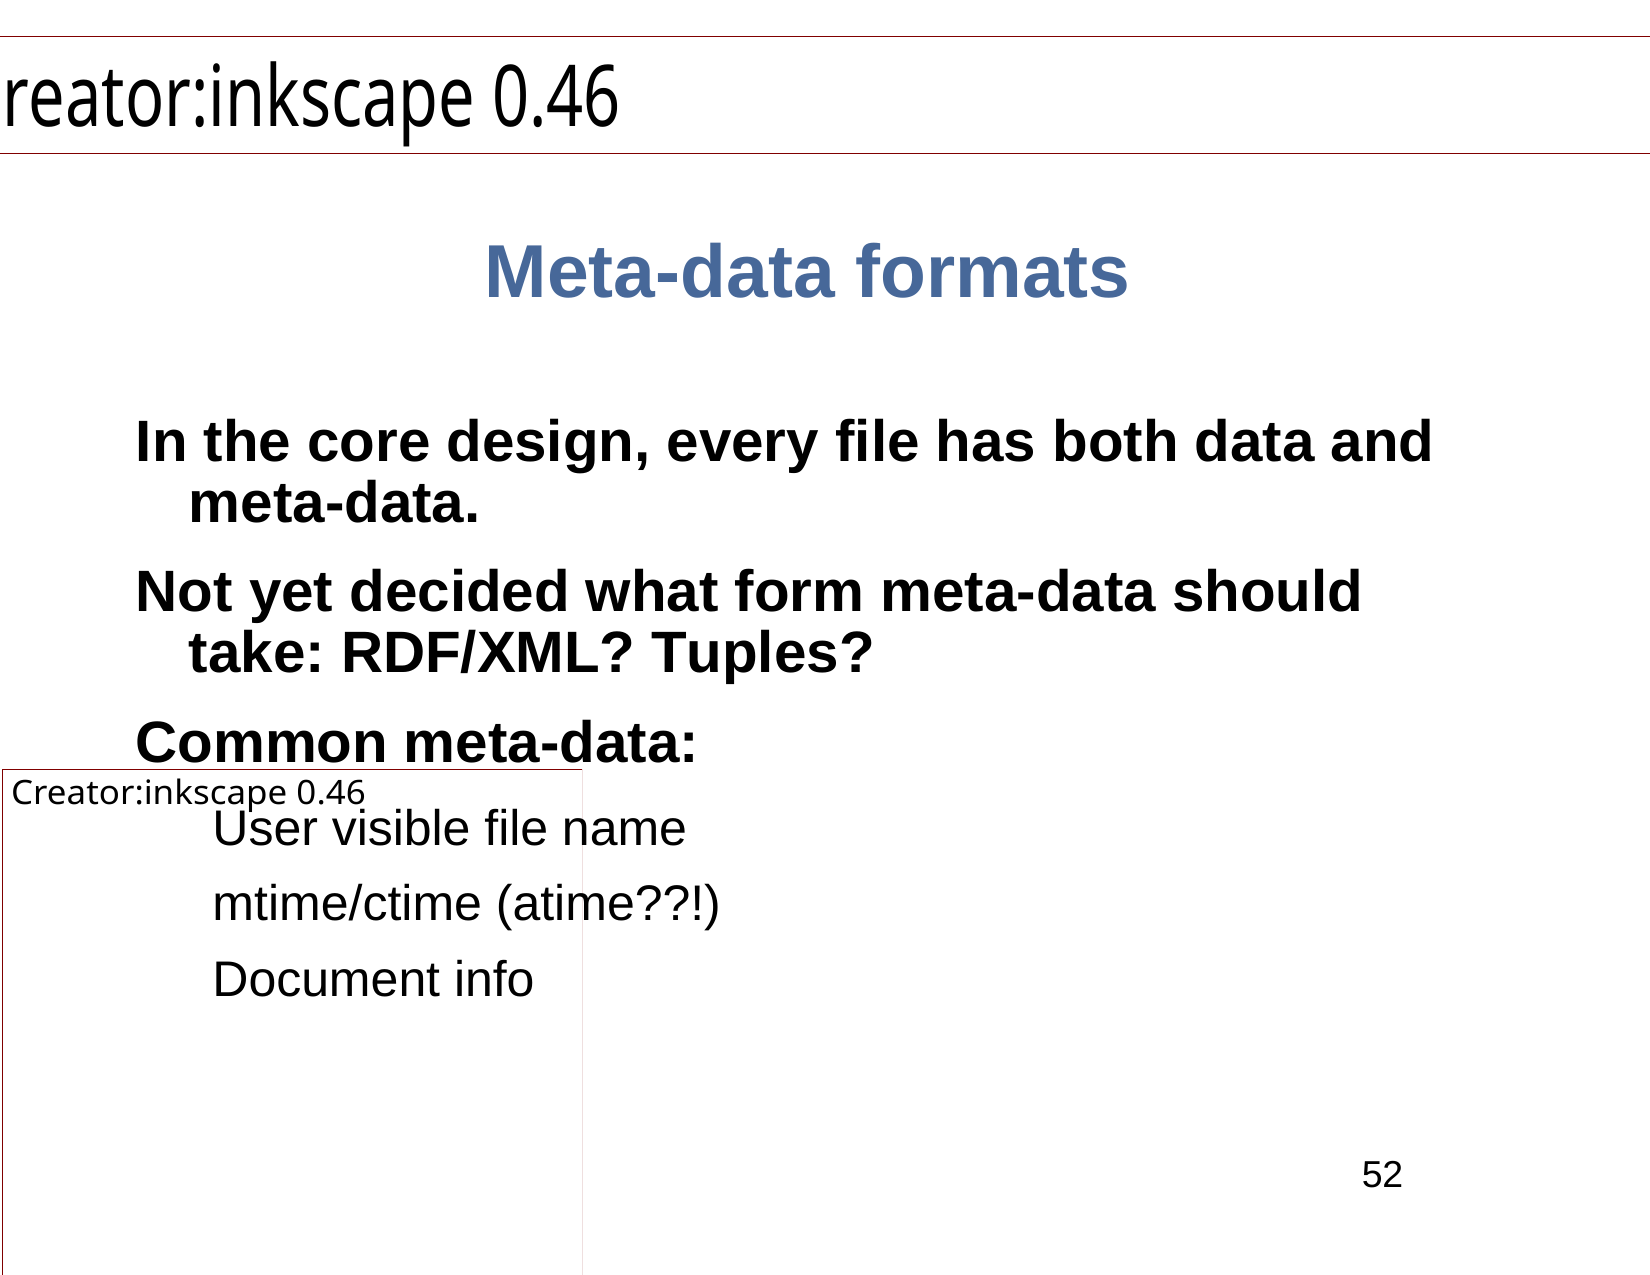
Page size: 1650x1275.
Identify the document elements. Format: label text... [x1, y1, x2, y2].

title Meta-data formats [118, 177, 1498, 371]
list In the core design, every file has both data and meta-data. Not yet decided what form meta-data should take: RDF/XML? Tuples? Common meta-data: User visible file name mtime/ctime (atime??!) Document info [118, 413, 1498, 1126]
